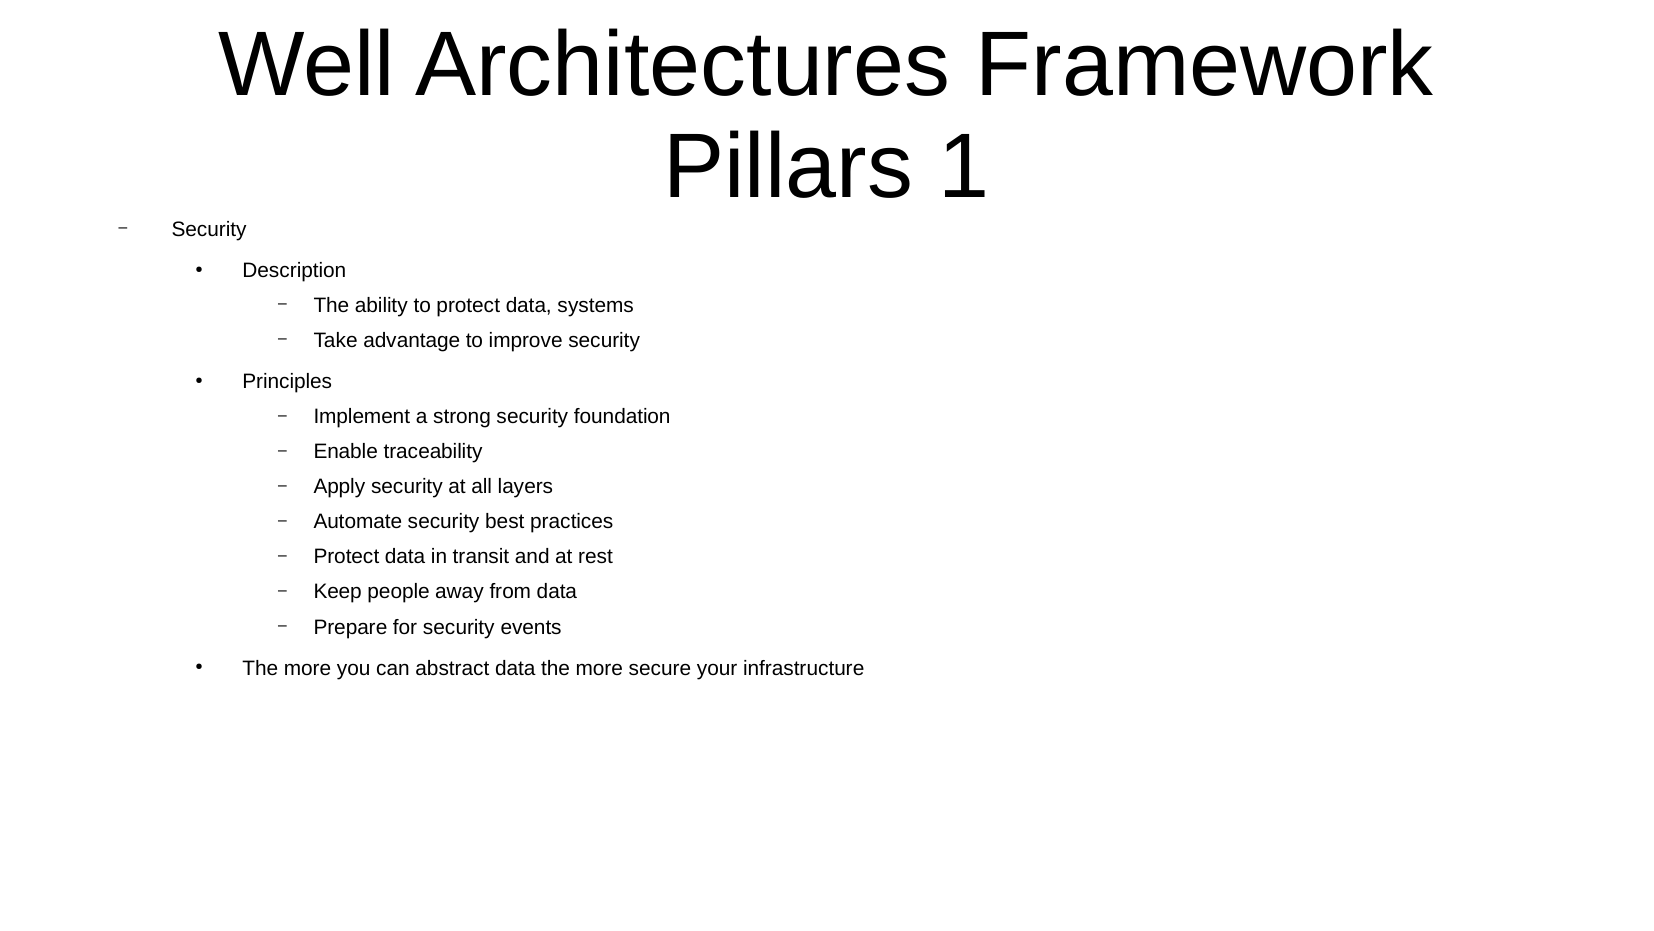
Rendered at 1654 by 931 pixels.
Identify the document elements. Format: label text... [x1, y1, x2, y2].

list Security Description The ability to protect data, systems Take advantage to improve security Principles Implement a strong security foundation Enable traceability Apply security at all layers Automate security best practices Protect data in transit and at rest Keep people away from data Prepare for security events The more you can abstract data the more secure your infrastructure [30, 217, 1571, 916]
title Well Architectures Framework Pillars 1 [82, 12, 1571, 217]
